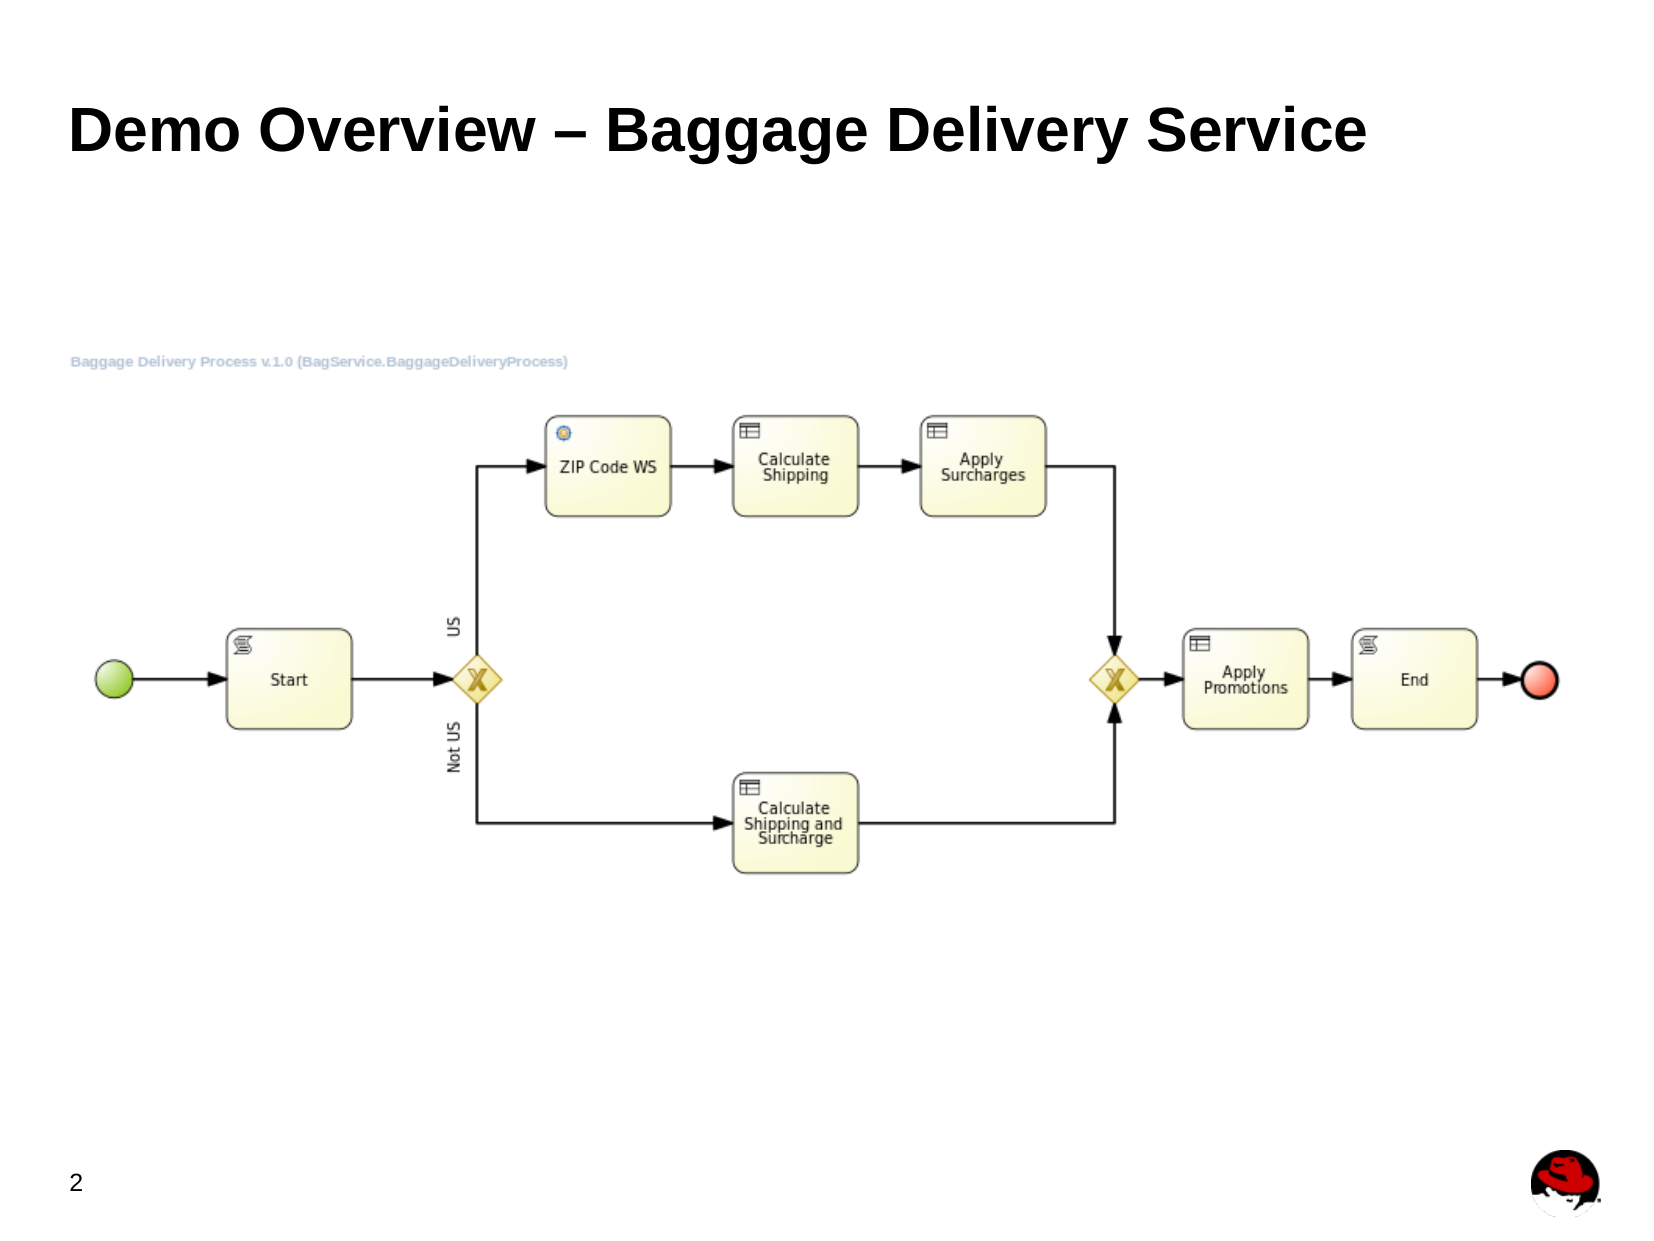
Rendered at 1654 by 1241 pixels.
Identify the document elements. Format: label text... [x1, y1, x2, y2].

picture [1531, 1150, 1601, 1218]
title Demo Overview – Baggage Delivery Service [68, 60, 1557, 199]
picture [63, 348, 1615, 902]
